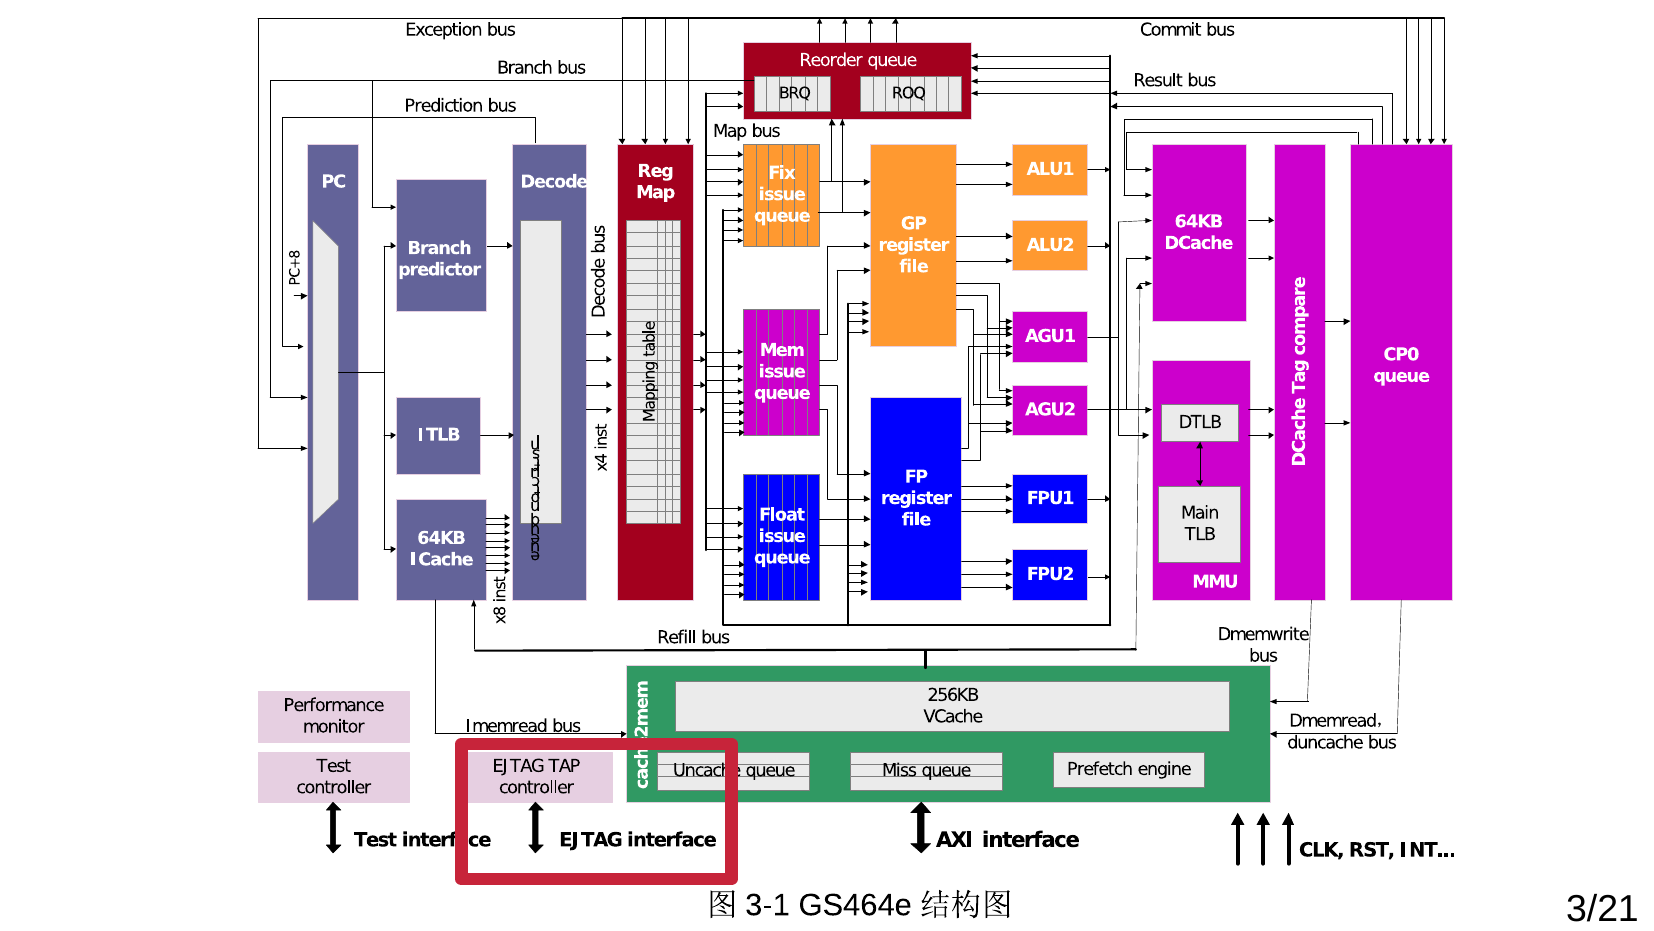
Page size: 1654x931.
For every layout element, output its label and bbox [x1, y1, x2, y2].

picture [257, 17, 1454, 919]
